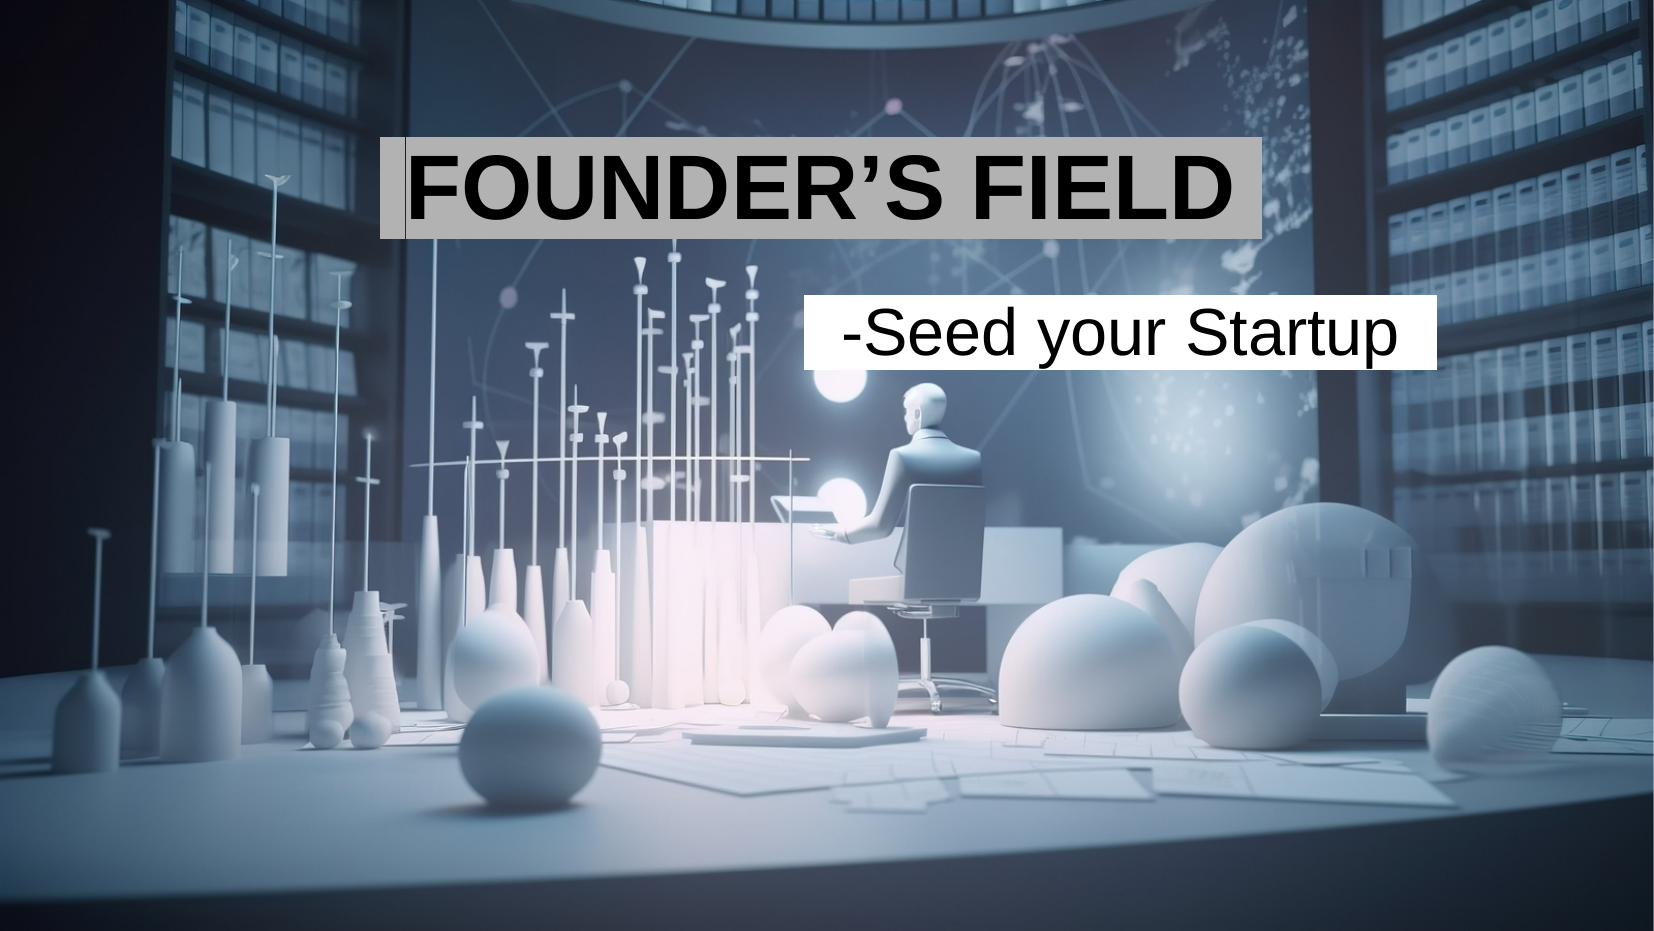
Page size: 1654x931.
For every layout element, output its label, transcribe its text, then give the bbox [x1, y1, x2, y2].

title FOUNDER’S FIELD [76, 110, 1565, 266]
picture [0, 0, 1654, 931]
list -Seed your Startup [76, 295, 1565, 835]
